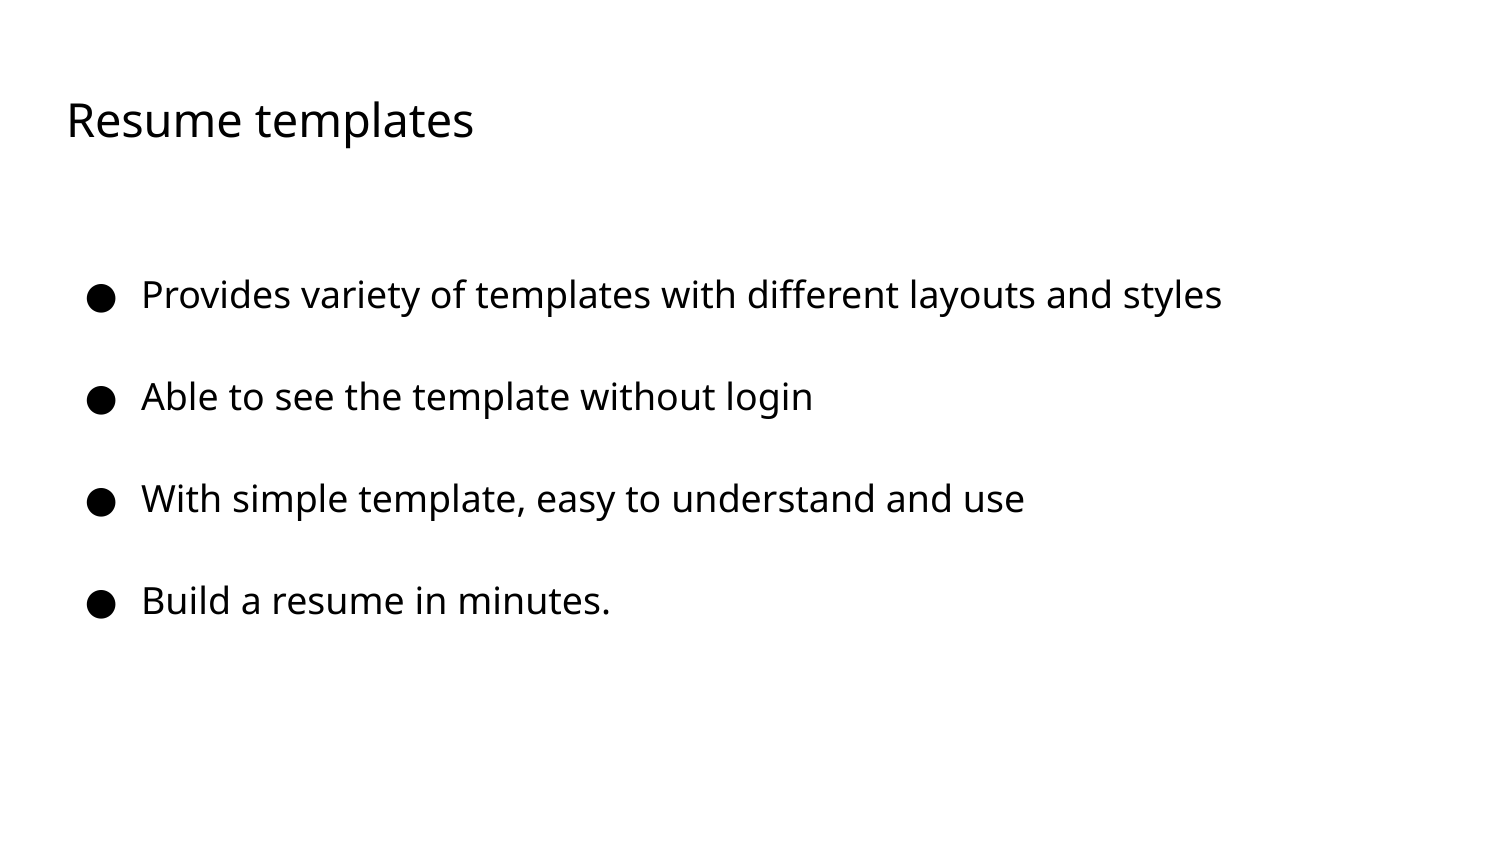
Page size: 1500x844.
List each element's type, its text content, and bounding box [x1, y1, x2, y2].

title Resume templates [51, 72, 1449, 167]
list Provides variety of templates with different layouts and styles Able to see the template without login With simple template, easy to understand and use Build a resume in minutes. [51, 202, 1449, 750]
